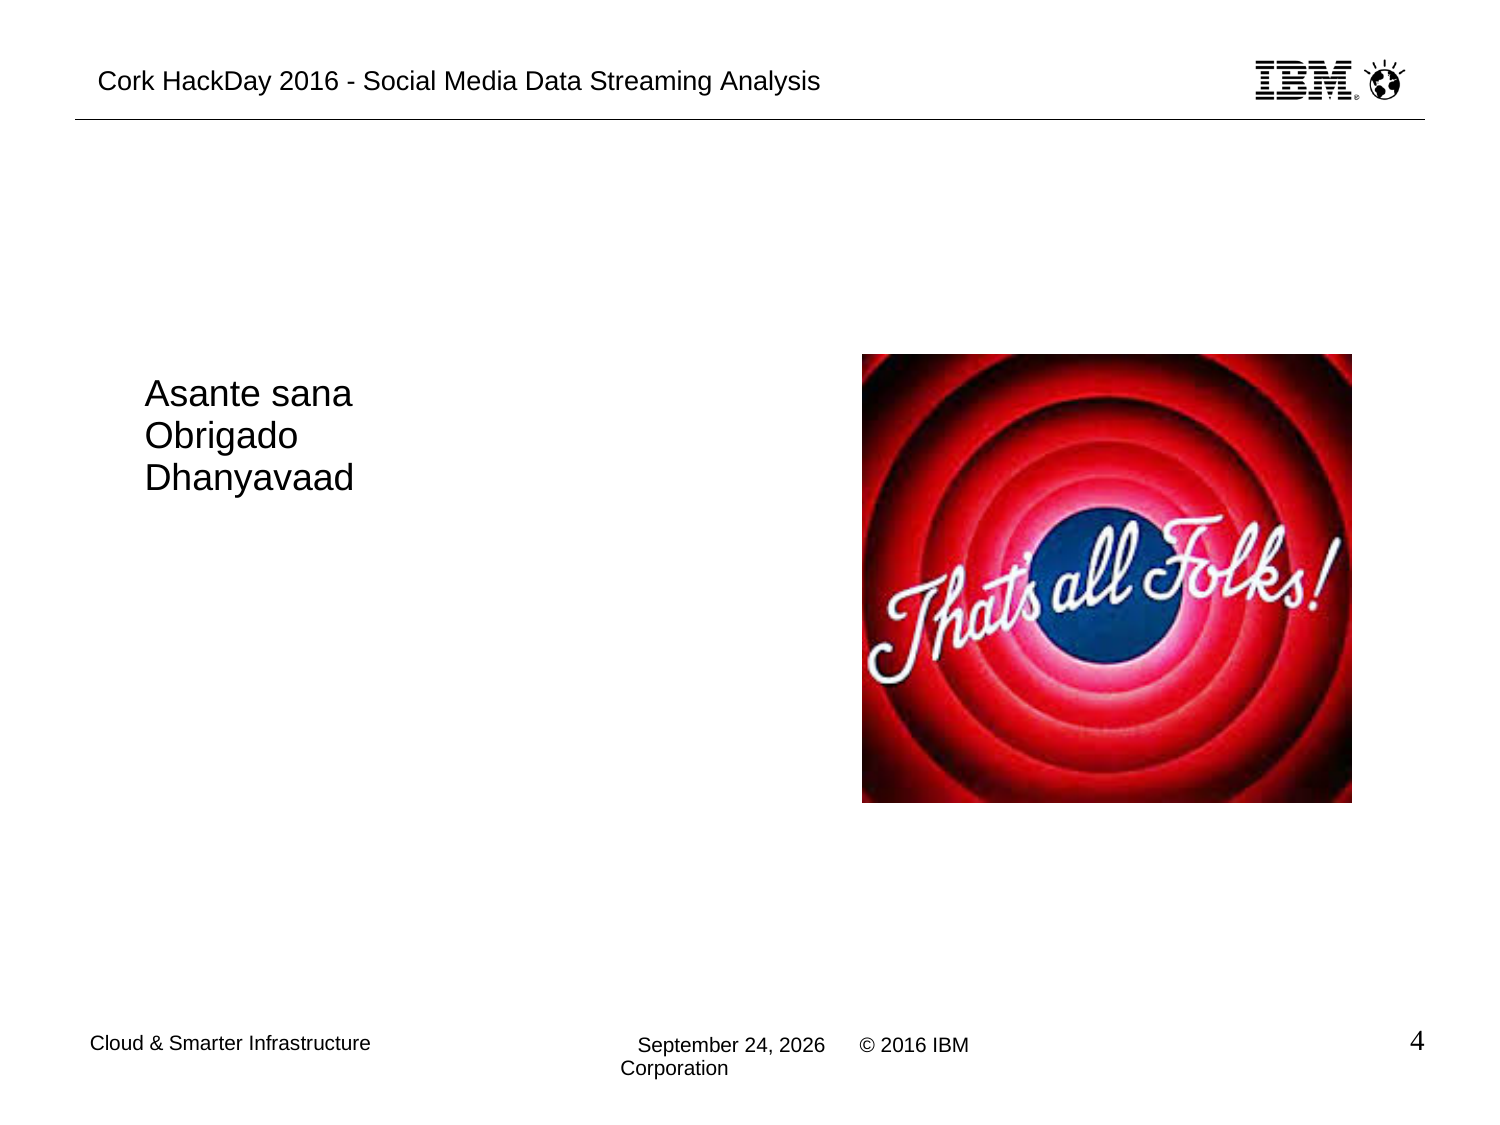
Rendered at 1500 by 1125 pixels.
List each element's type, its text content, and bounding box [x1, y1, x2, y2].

text_box Asante sana Obrigado Dhanyavaad [129, 366, 745, 507]
picture [862, 354, 1352, 803]
picture [1241, 45, 1416, 112]
